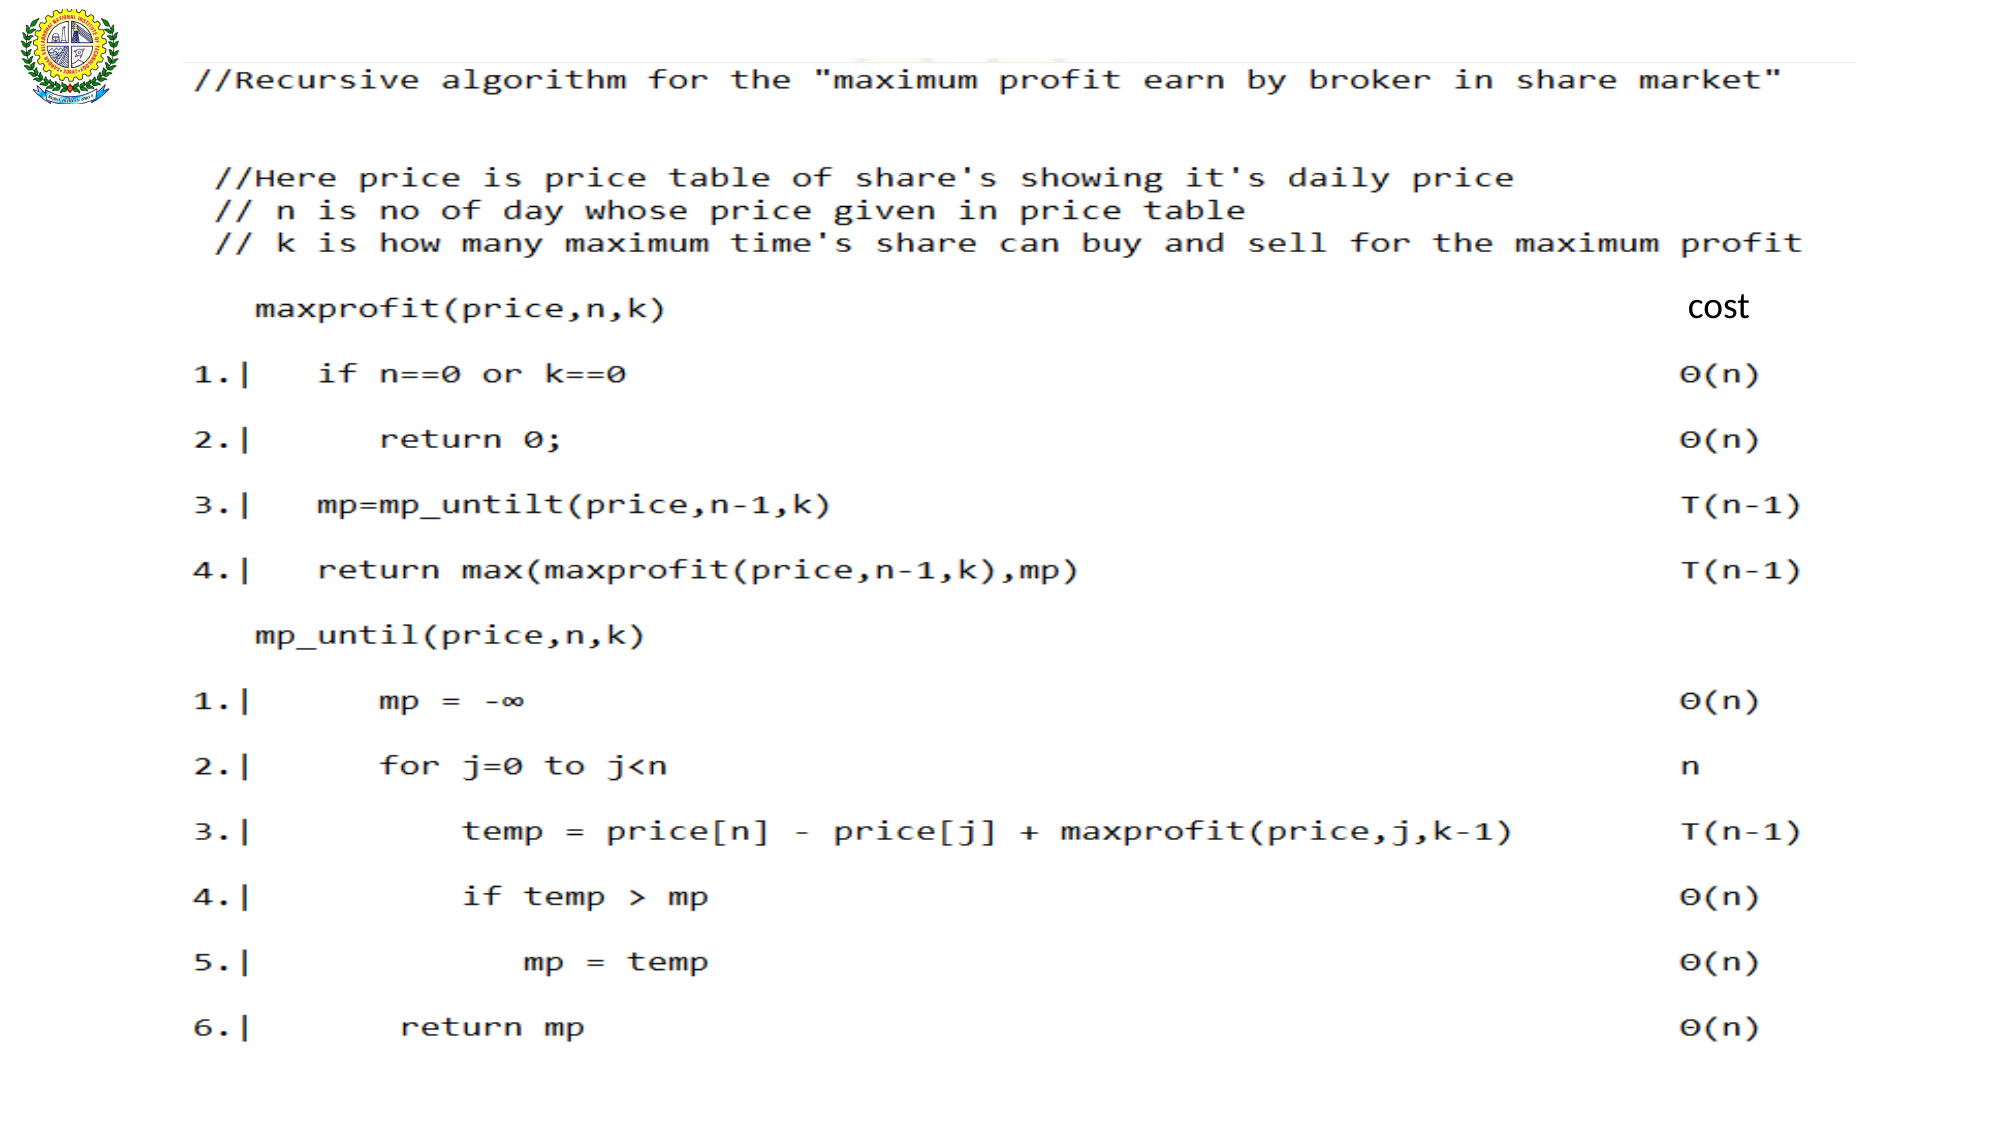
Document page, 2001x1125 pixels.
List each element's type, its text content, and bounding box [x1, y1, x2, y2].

text_box cost [1672, 273, 1766, 335]
picture [183, 62, 1856, 1077]
